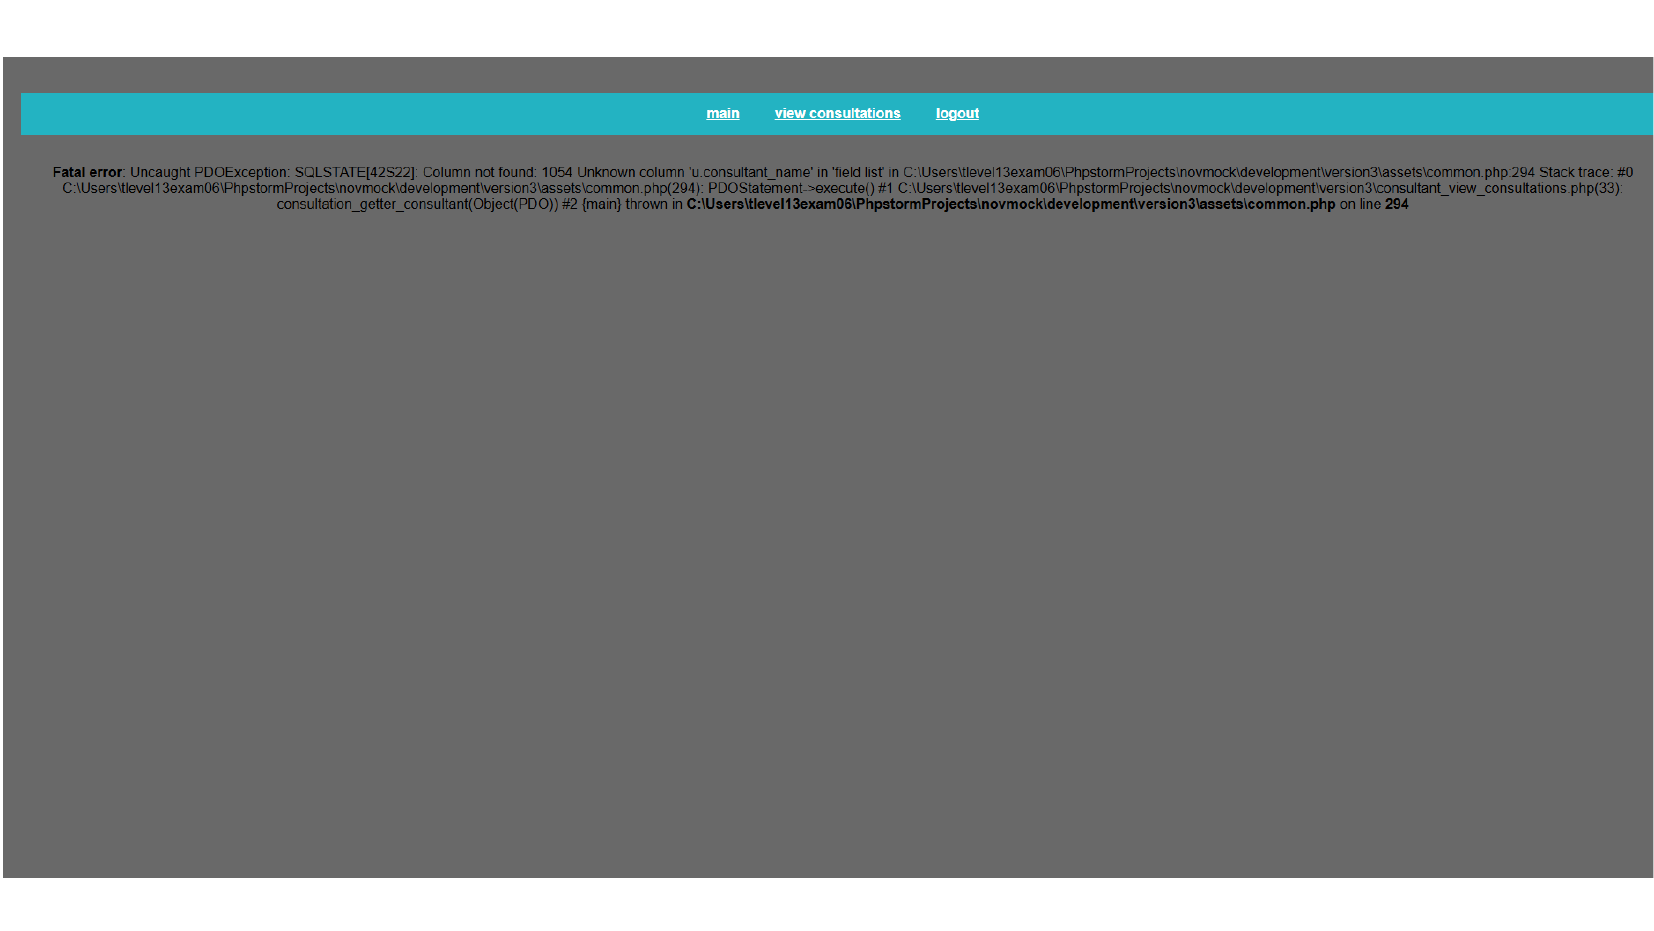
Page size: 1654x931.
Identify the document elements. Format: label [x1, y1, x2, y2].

picture [3, 57, 1654, 878]
